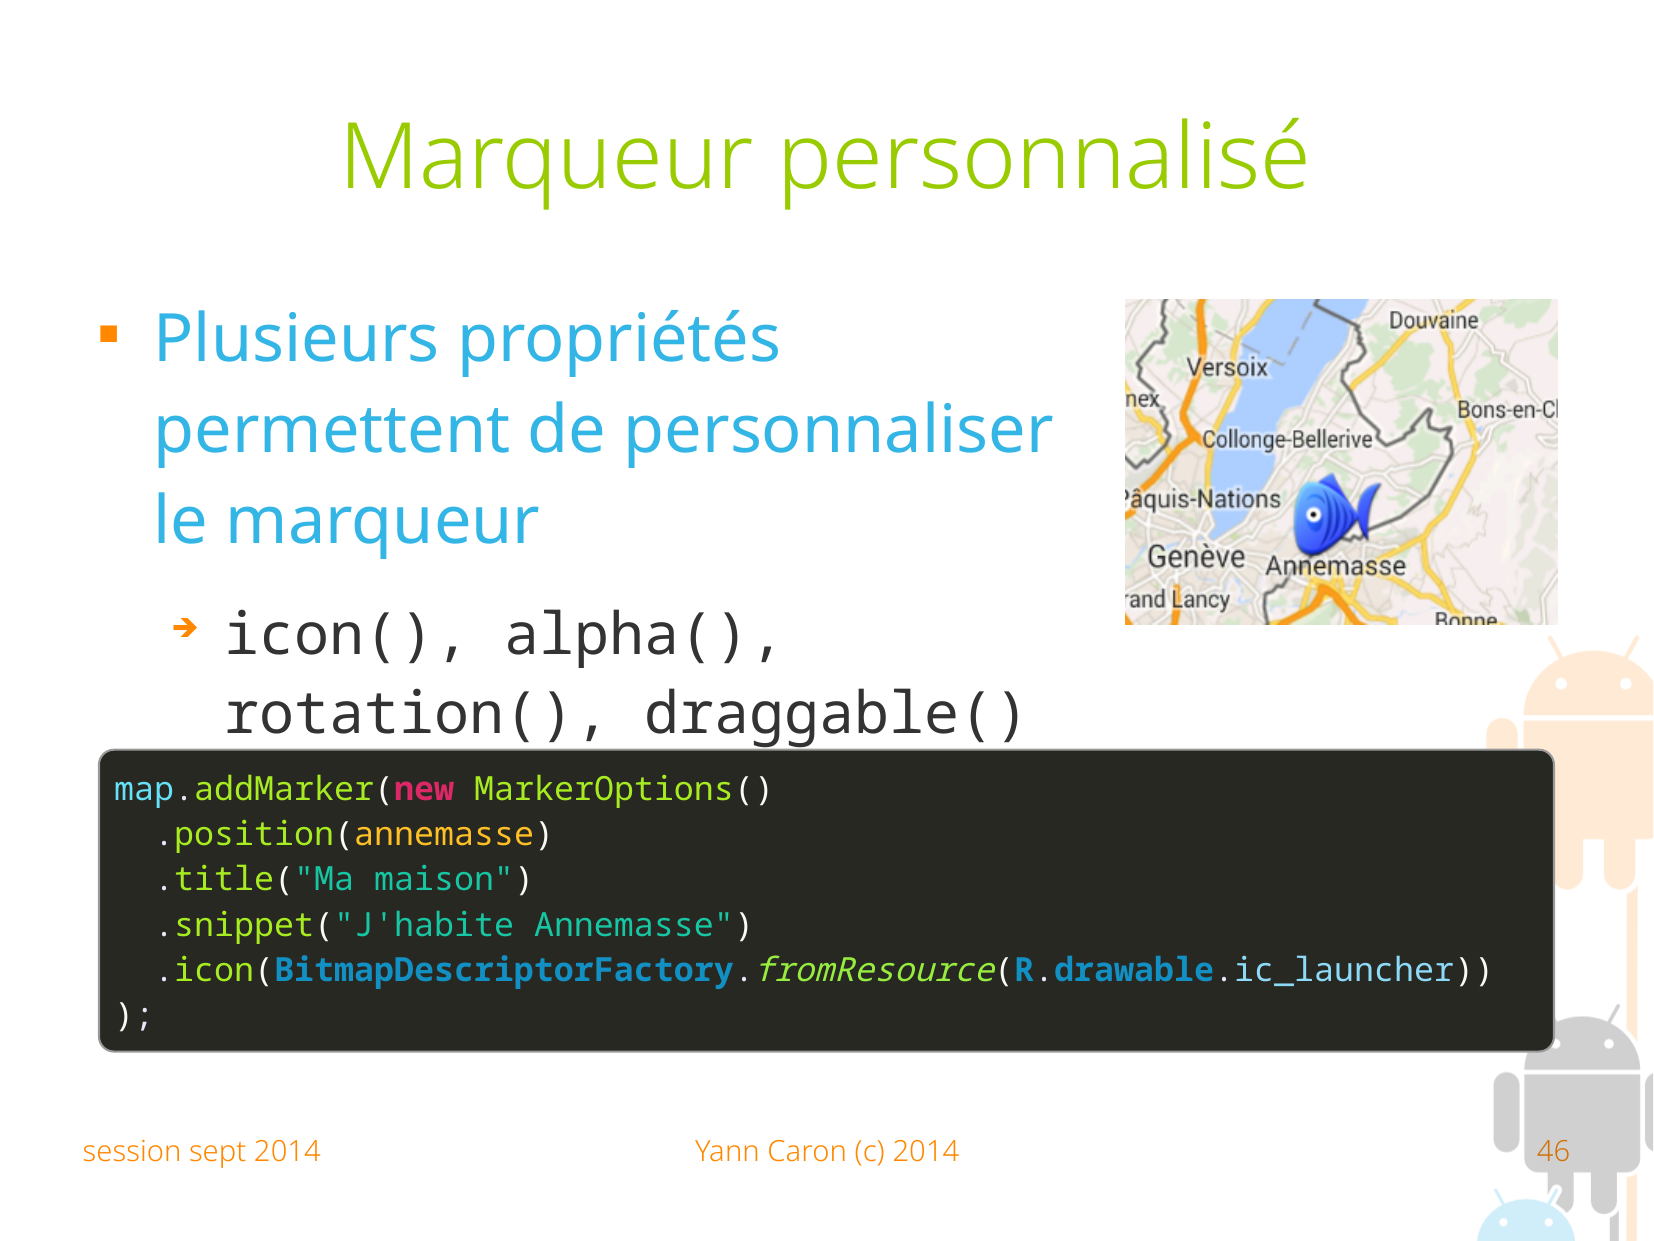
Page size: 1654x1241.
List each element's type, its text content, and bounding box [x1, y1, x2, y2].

title Marqueur personnalisé [82, 49, 1571, 257]
list Plusieurs propriétés permettent de personnaliser le marqueur icon(), alpha(), rotation(), draggable() [82, 290, 1111, 1010]
text_box map.addMarker(new MarkerOptions() .position(annemasse) .title("Ma maison") .snippet("J'habite Annemasse") .icon(BitmapDescriptorFactory.fromResource(R.drawable.ic_launcher)) ); [98, 749, 1554, 1014]
picture [240, 299, 1654, 1241]
